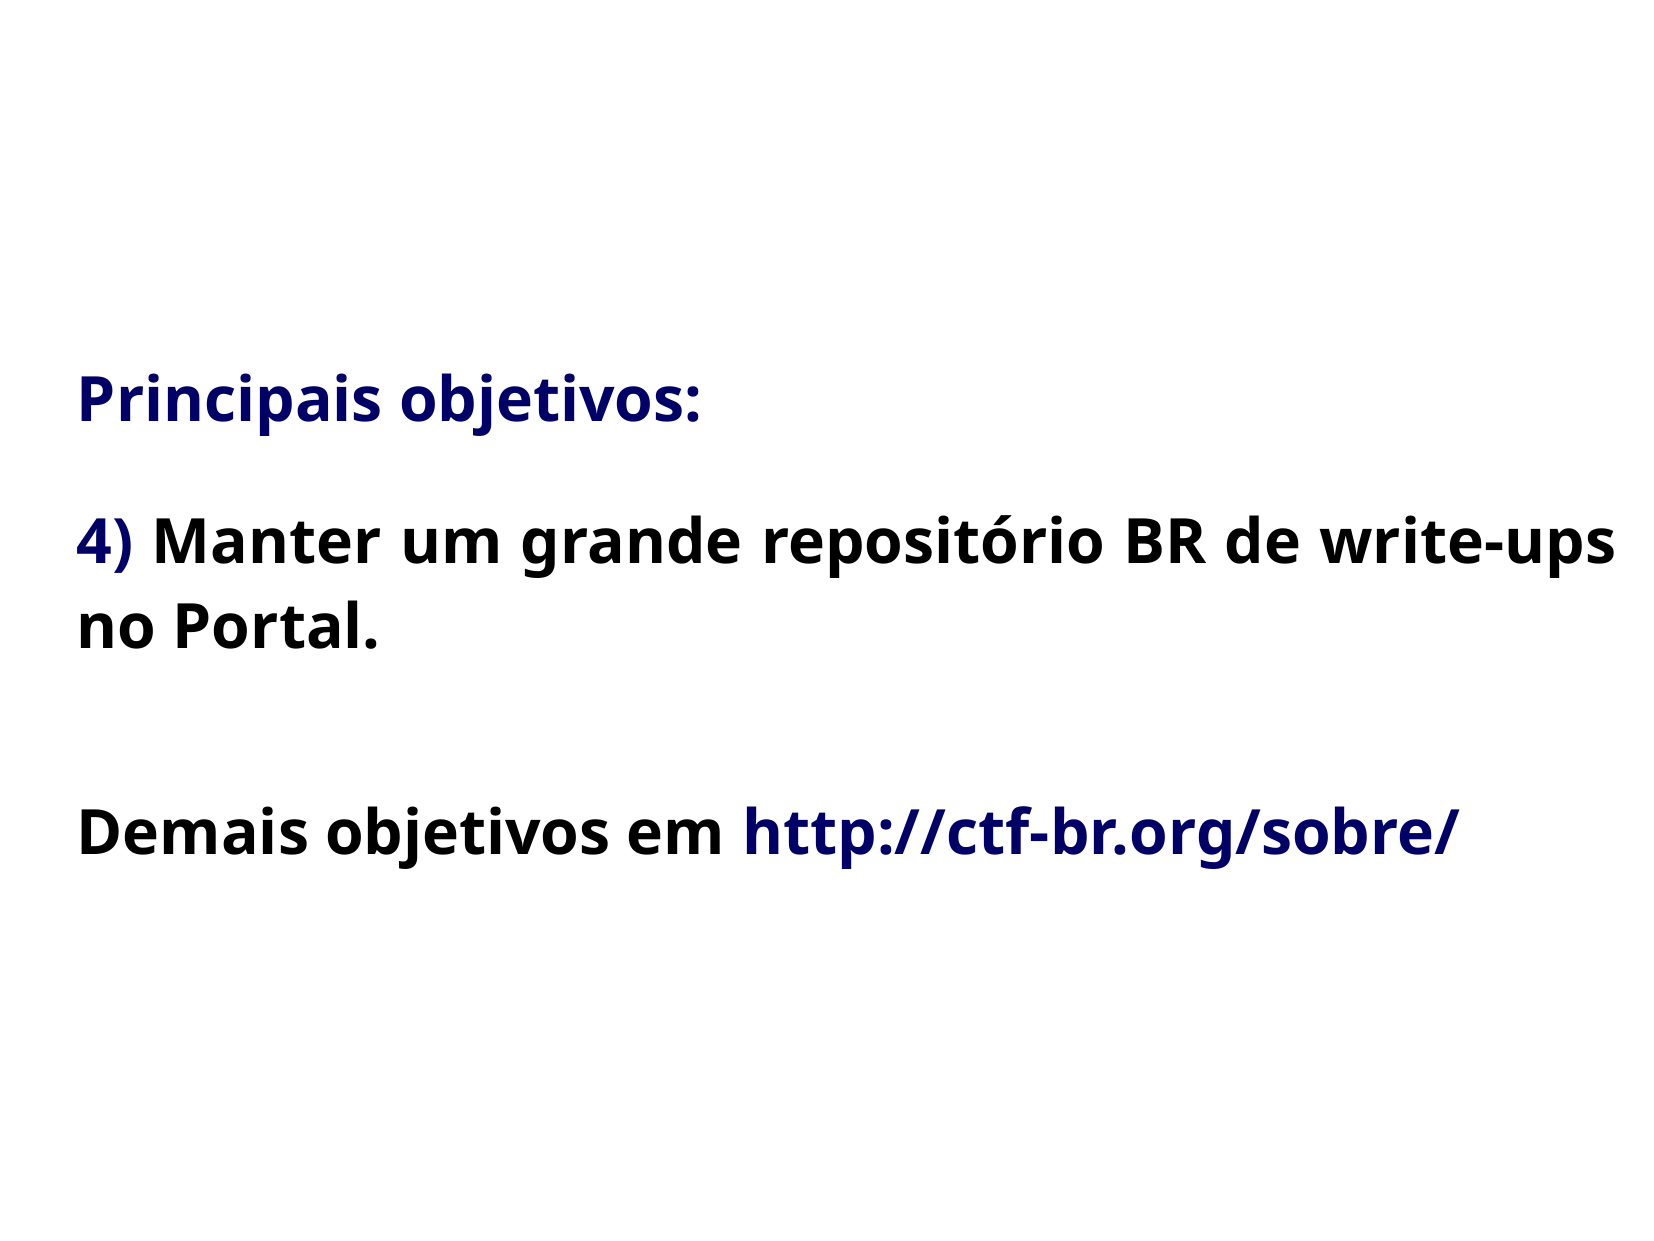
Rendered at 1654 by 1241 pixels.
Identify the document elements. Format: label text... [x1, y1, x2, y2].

subtitle Principais objetivos: 4) Manter um grande repositório BR de write-ups no Portal. Demais objetivos em http://ctf-br.org/sobre/ [76, 146, 1619, 1032]
